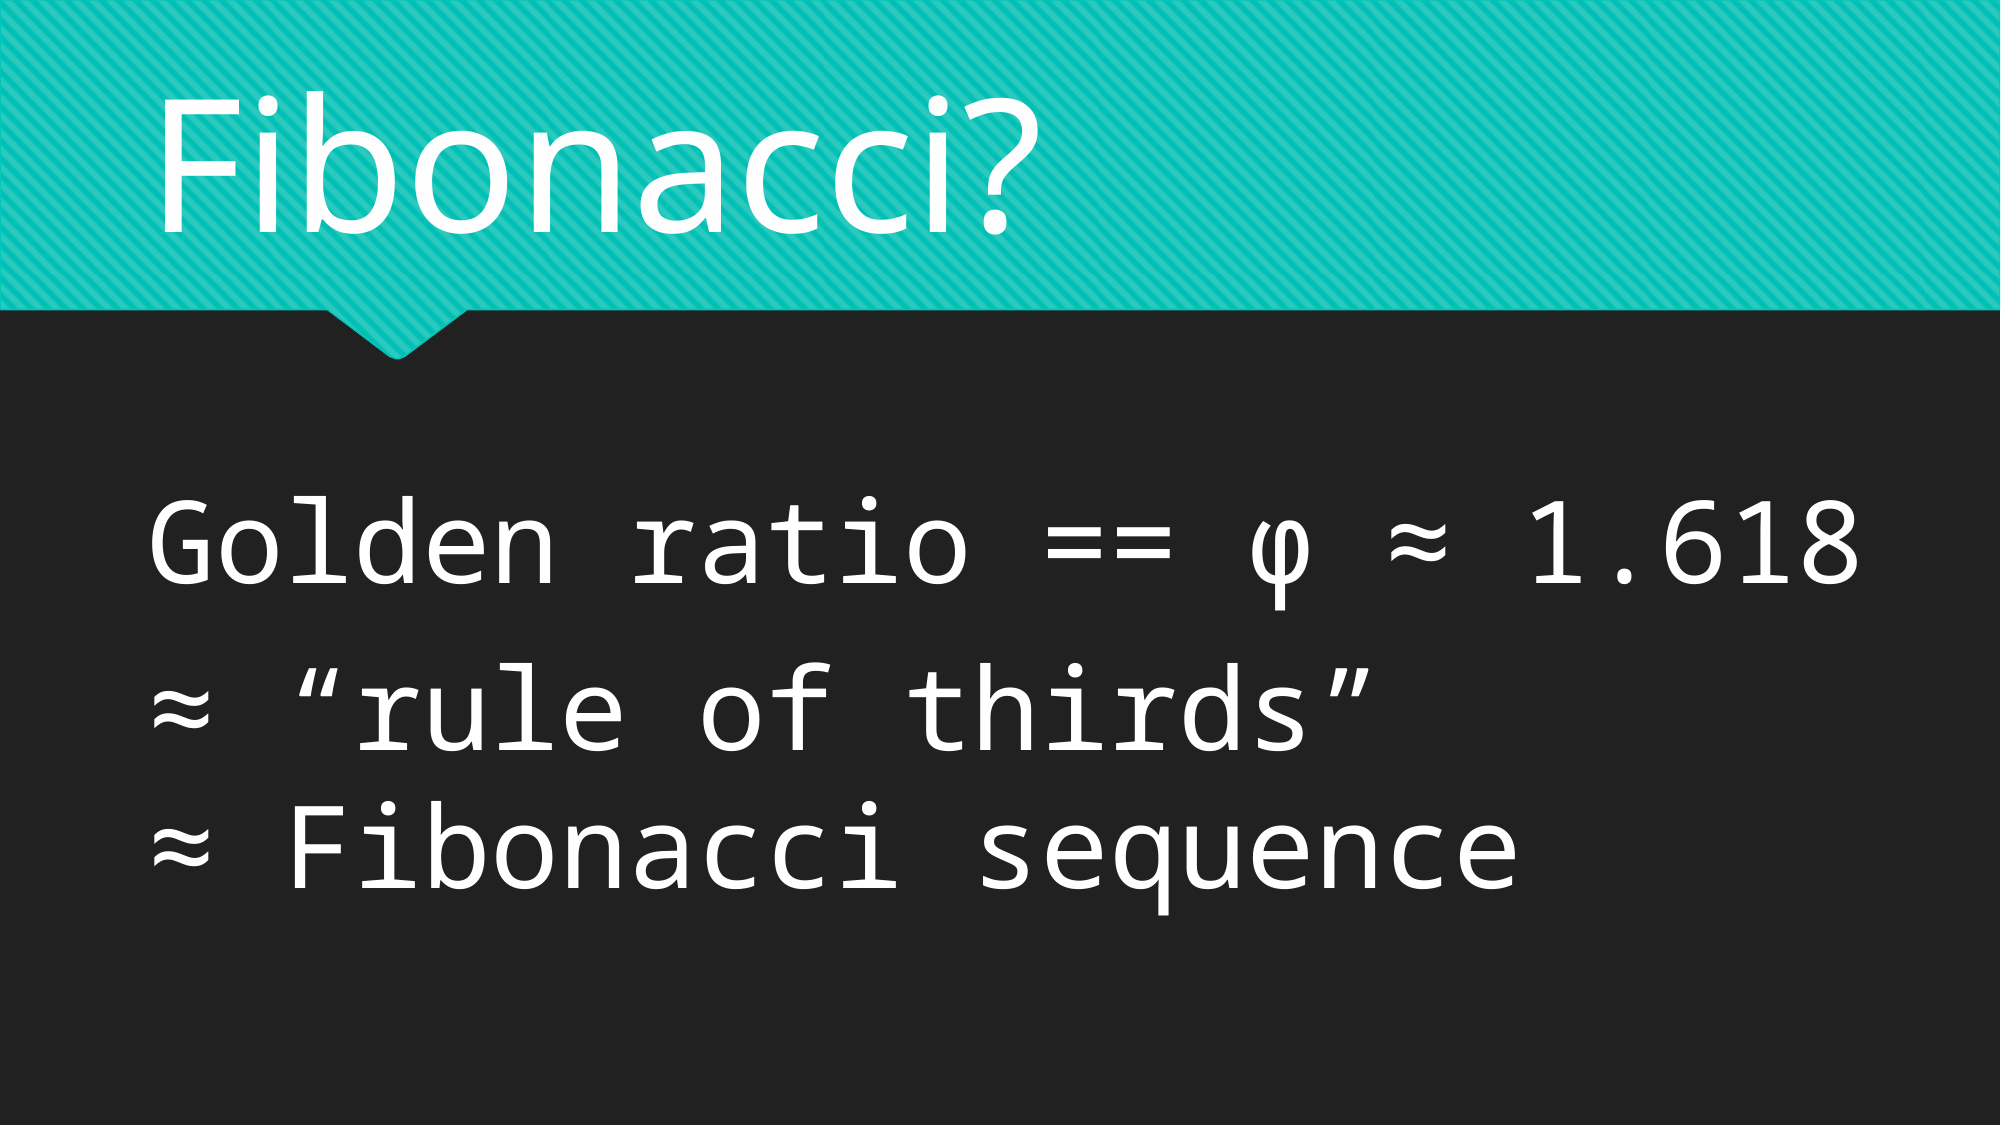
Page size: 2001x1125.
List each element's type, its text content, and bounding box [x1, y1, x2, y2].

list Golden ratio == φ ≈ 1.618 ≈ “rule of thirds” ≈ Fibonacci sequence [61, 391, 1918, 989]
title Fibonacci? [132, 104, 1951, 278]
picture [1, 1, 1999, 357]
